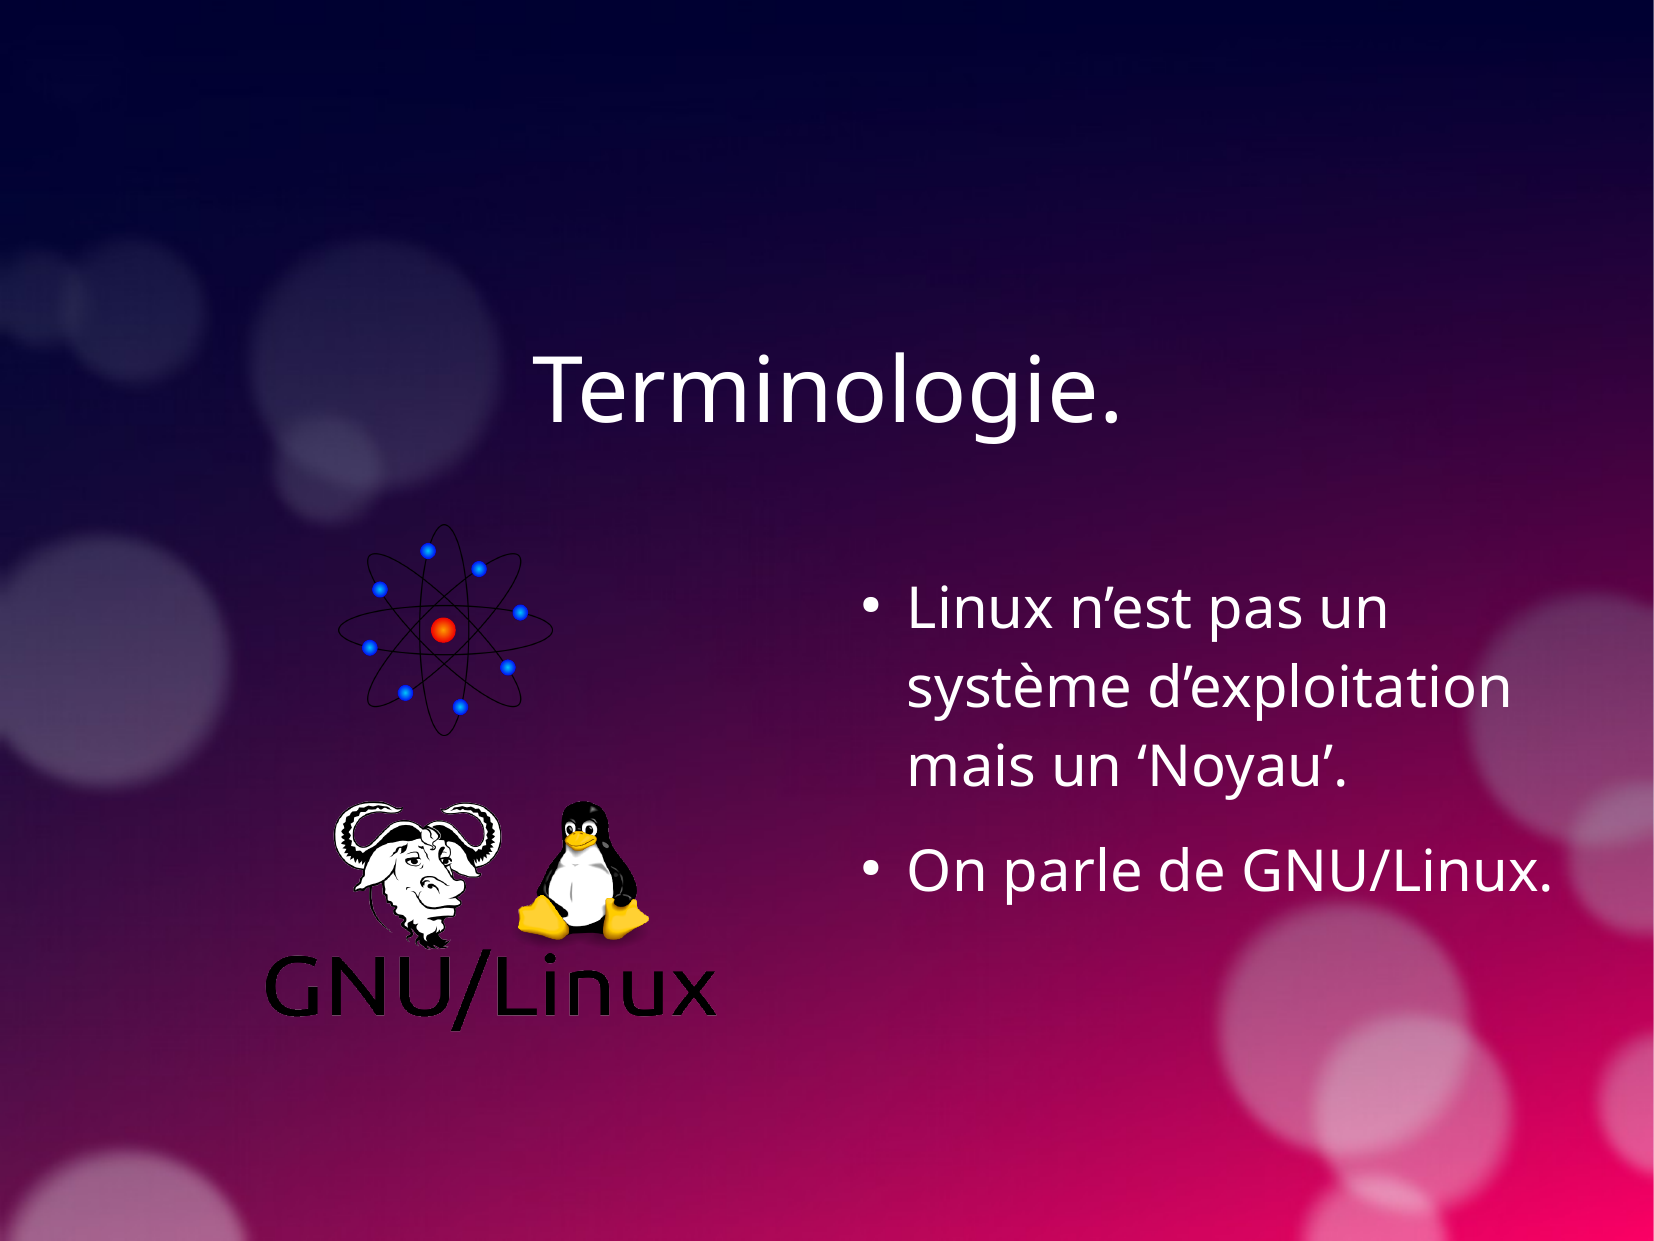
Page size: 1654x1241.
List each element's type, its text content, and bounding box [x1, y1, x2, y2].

list Linux n’est pas un système d’exploitation mais un ‘Noyau’. On parle de GNU/Linux. [845, 566, 1572, 1010]
title Terminologie. [82, 283, 1571, 491]
picture [0, 0, 1654, 1241]
